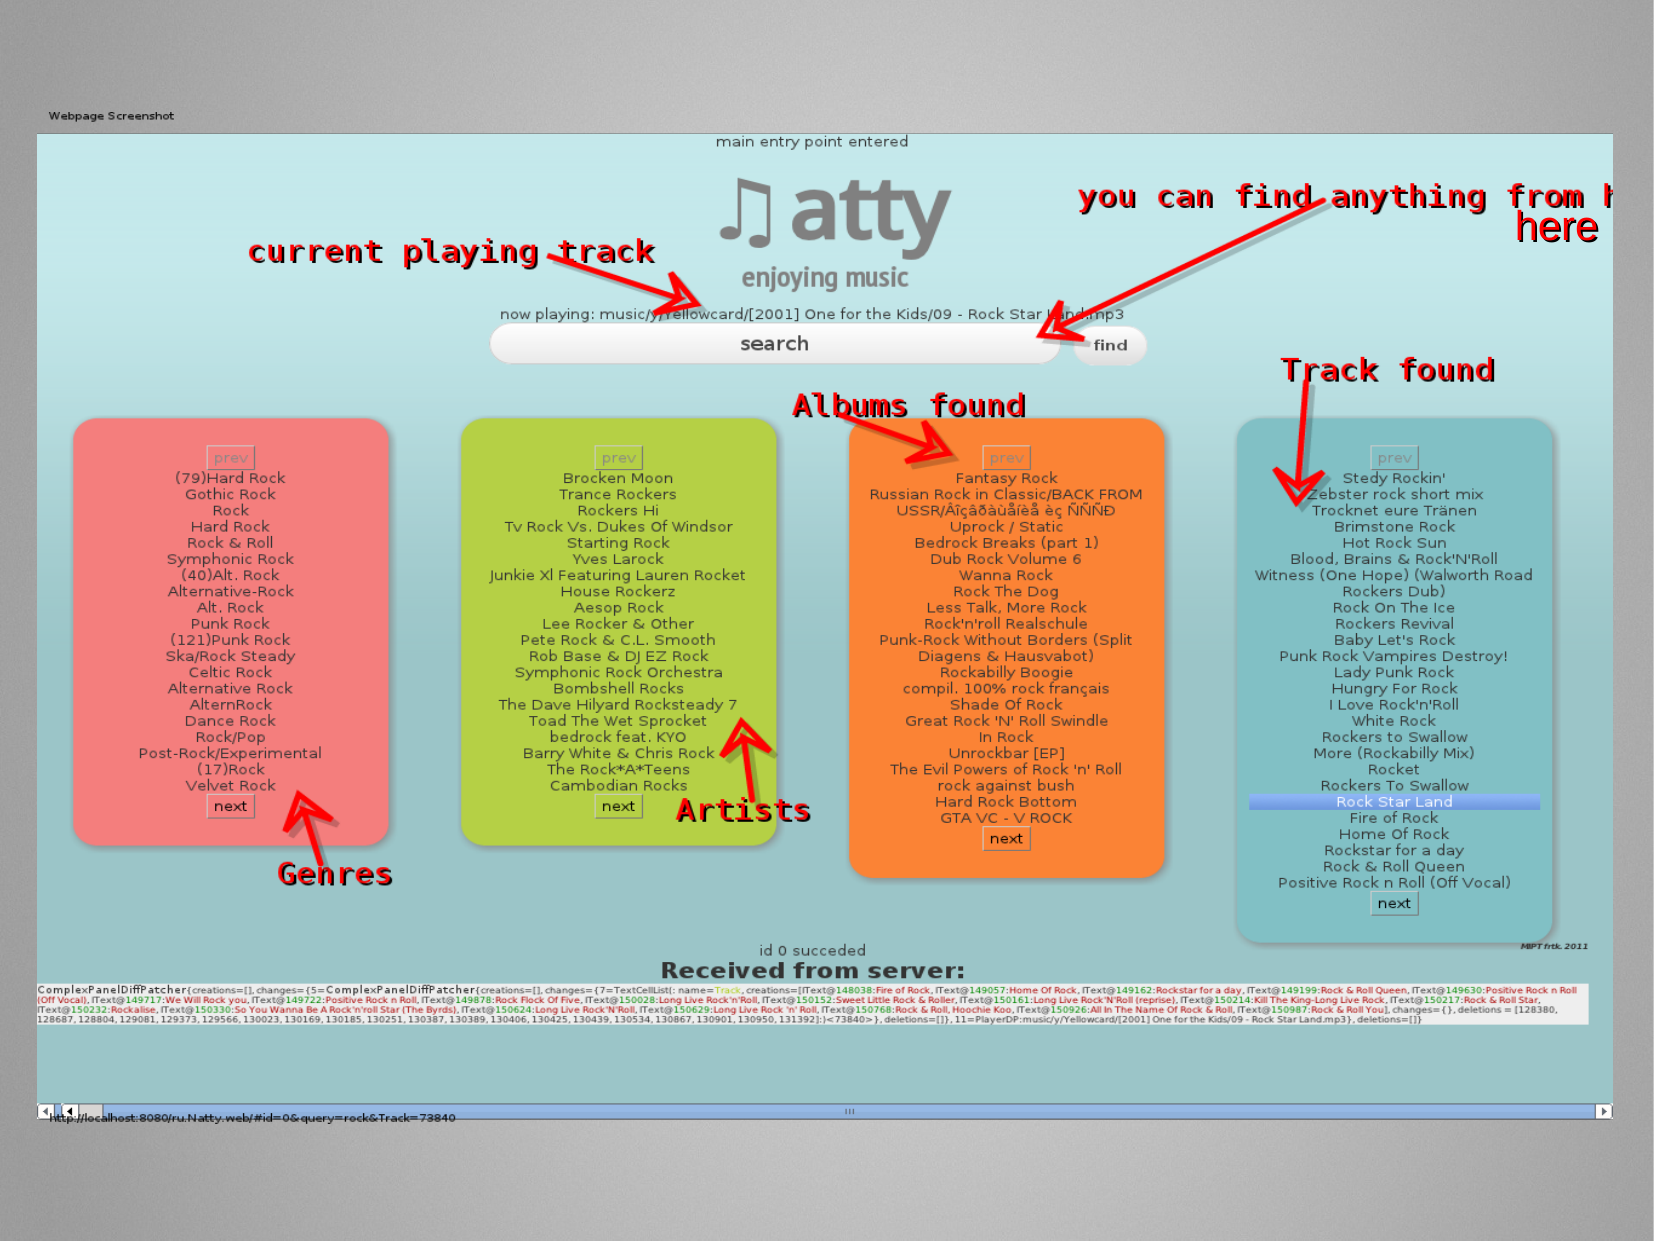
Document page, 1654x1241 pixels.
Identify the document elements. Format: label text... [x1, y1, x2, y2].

picture [0, 0, 1654, 1241]
text_box here [1500, 195, 1651, 263]
